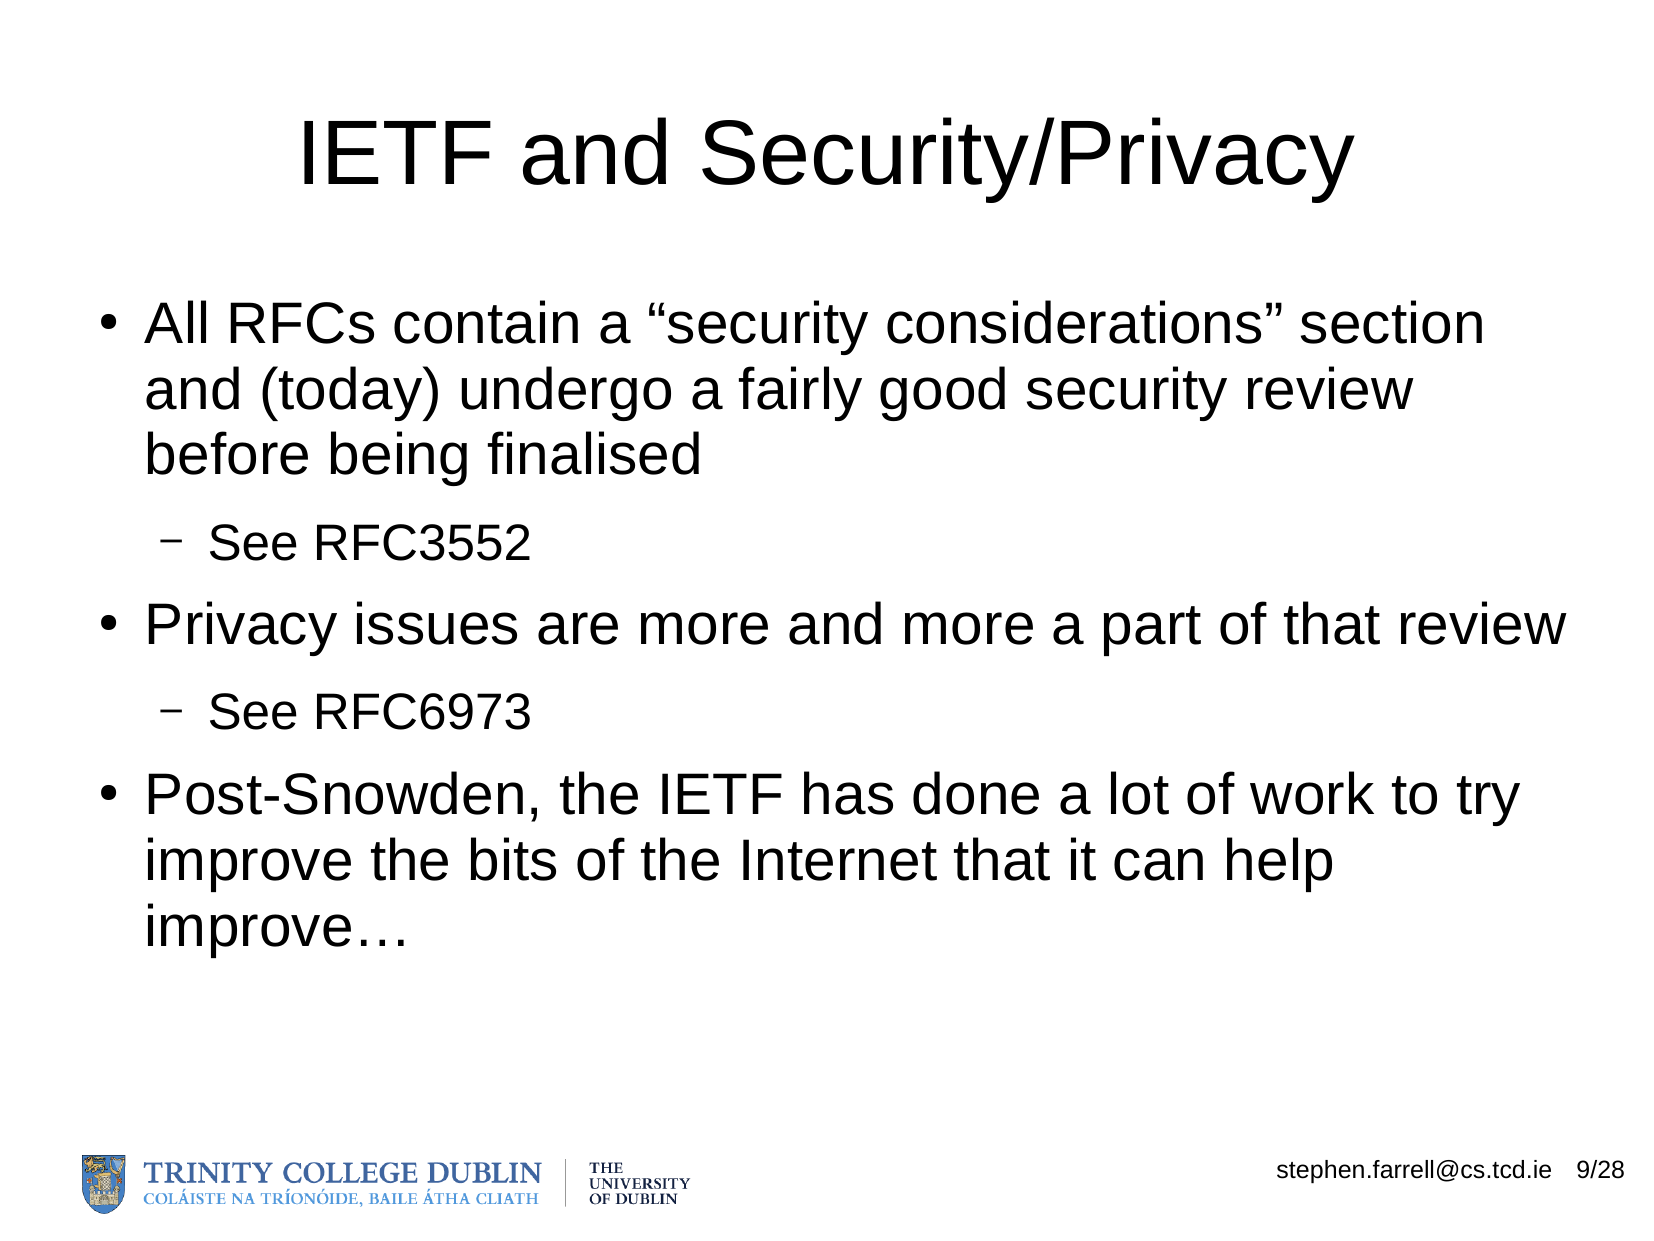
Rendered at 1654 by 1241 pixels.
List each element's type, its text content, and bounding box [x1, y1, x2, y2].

title IETF and Security/Privacy [82, 49, 1571, 257]
picture [82, 1155, 694, 1214]
list All RFCs contain a “security considerations” section and (today) undergo a fairly good security review before being finalised See RFC3552 Privacy issues are more and more a part of that review See RFC6973 Post-Snowden, the IETF has done a lot of work to try improve the bits of the Internet that it can help improve… [82, 290, 1571, 1010]
